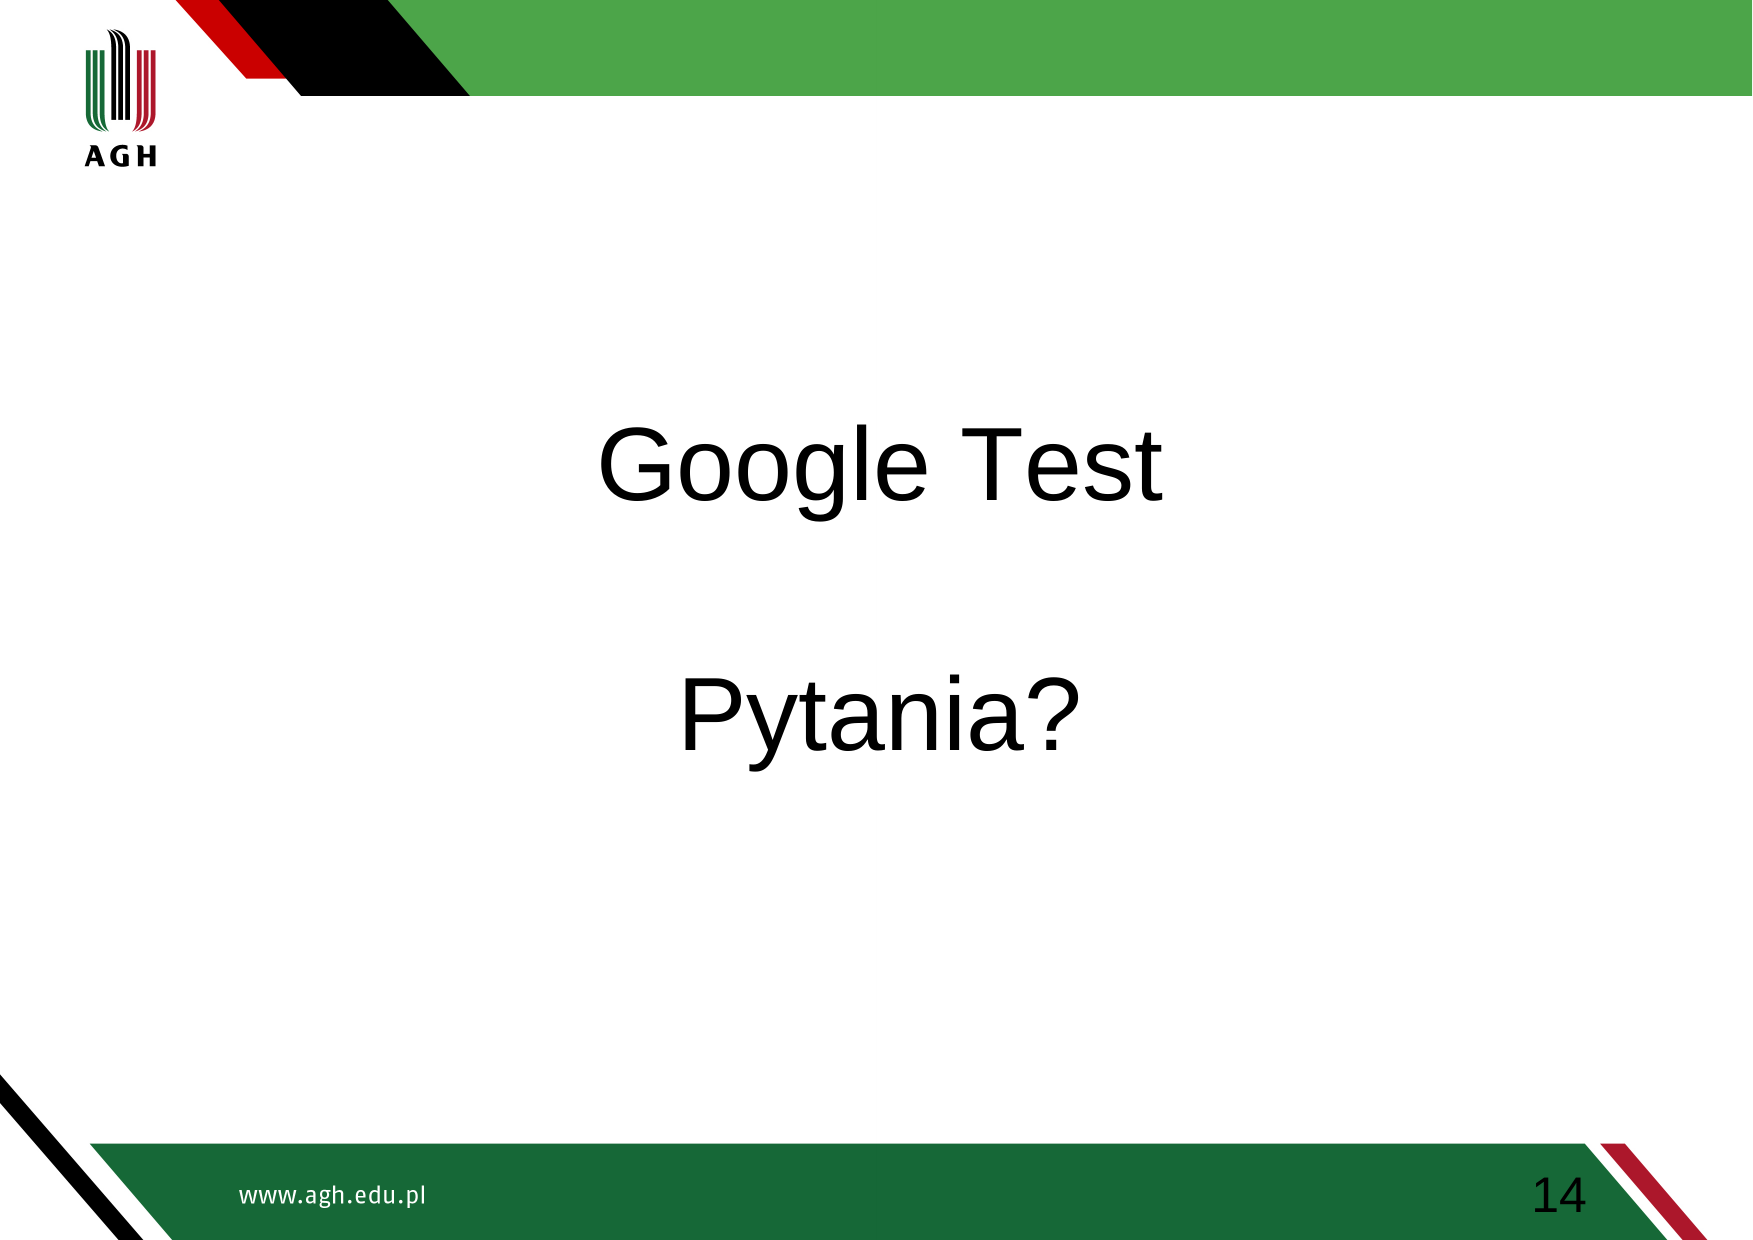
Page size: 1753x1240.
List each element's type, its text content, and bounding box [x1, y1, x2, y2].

picture [0, 0, 1753, 1240]
title Google Test Pytania? [135, 387, 1626, 780]
